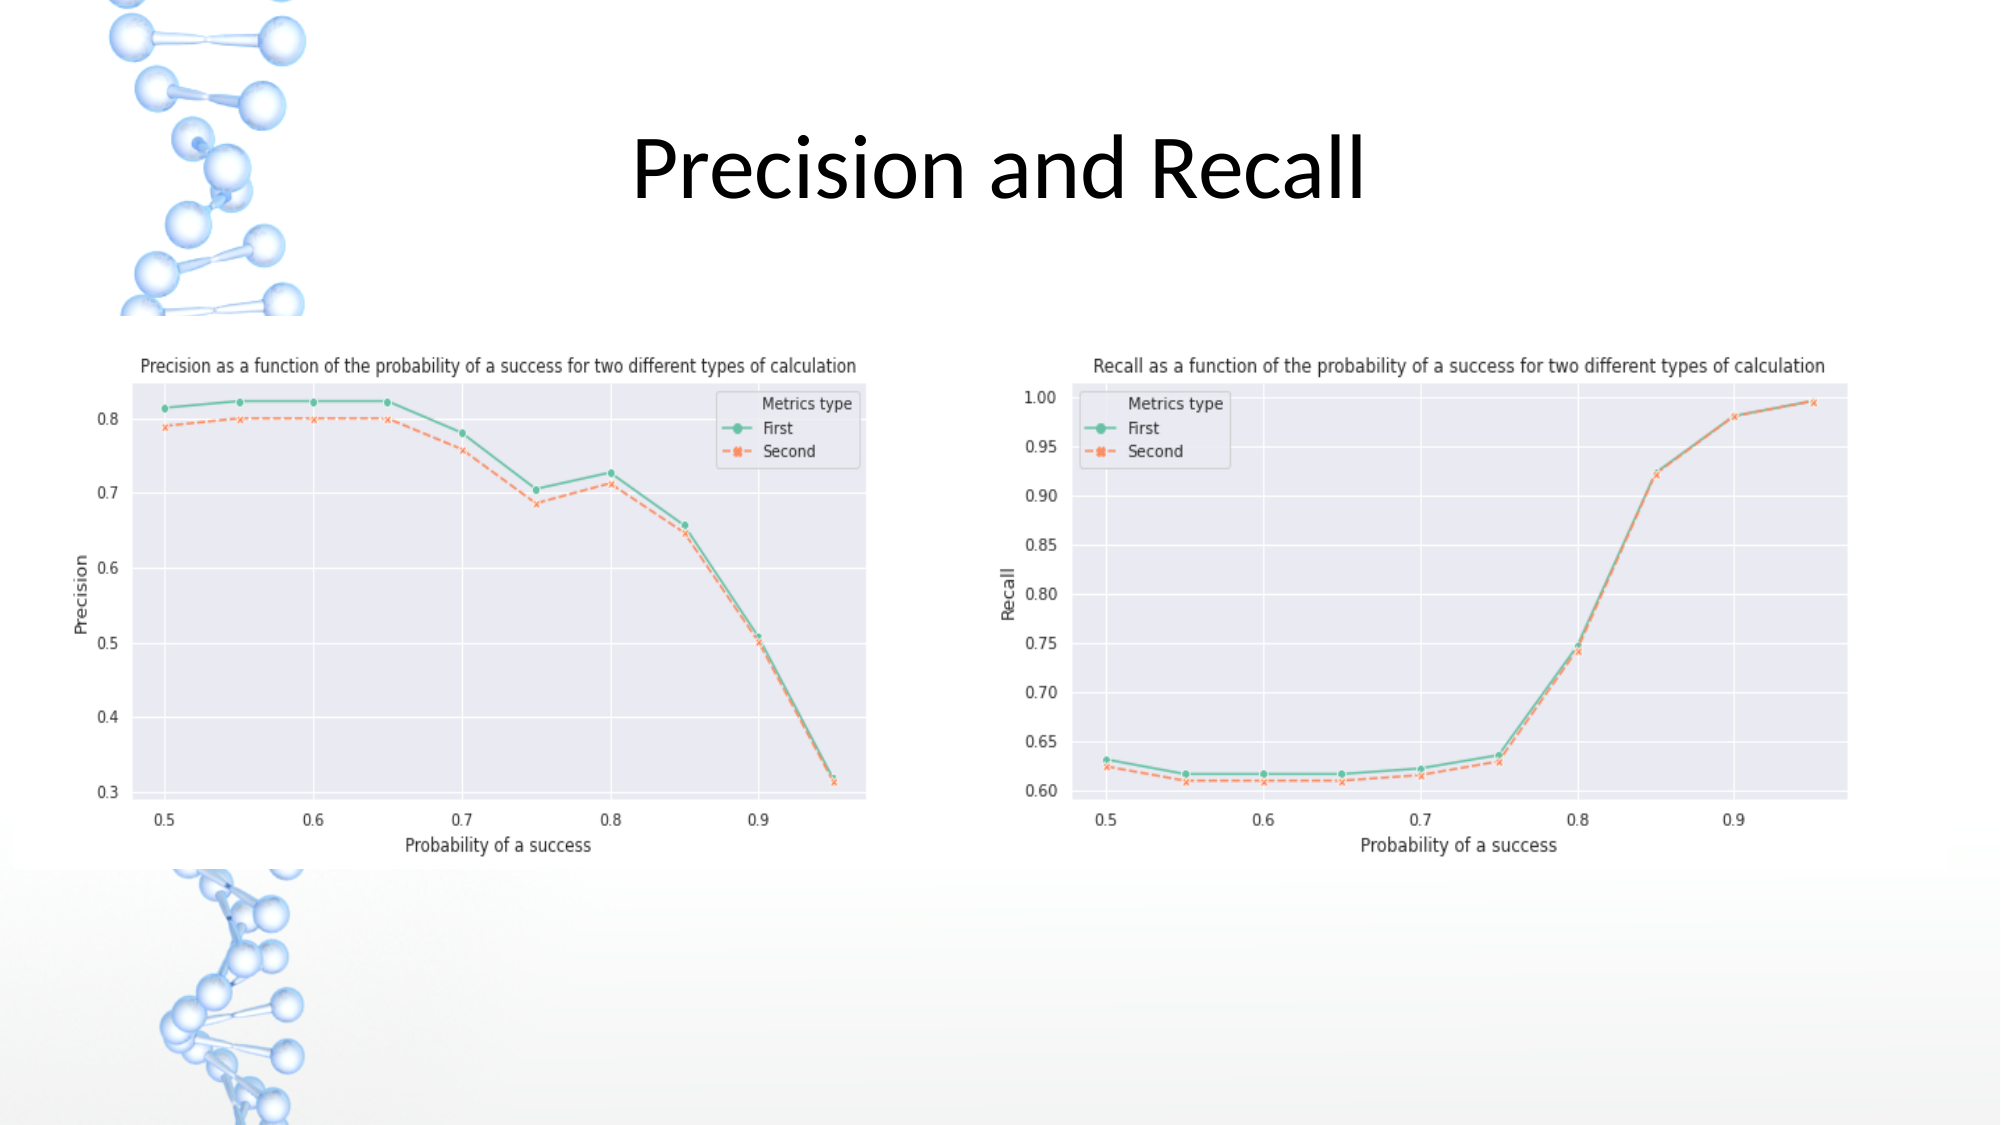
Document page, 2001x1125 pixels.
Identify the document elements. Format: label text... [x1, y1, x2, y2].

title Precision and Recall [137, 59, 1863, 278]
picture [0, 0, 2001, 1125]
